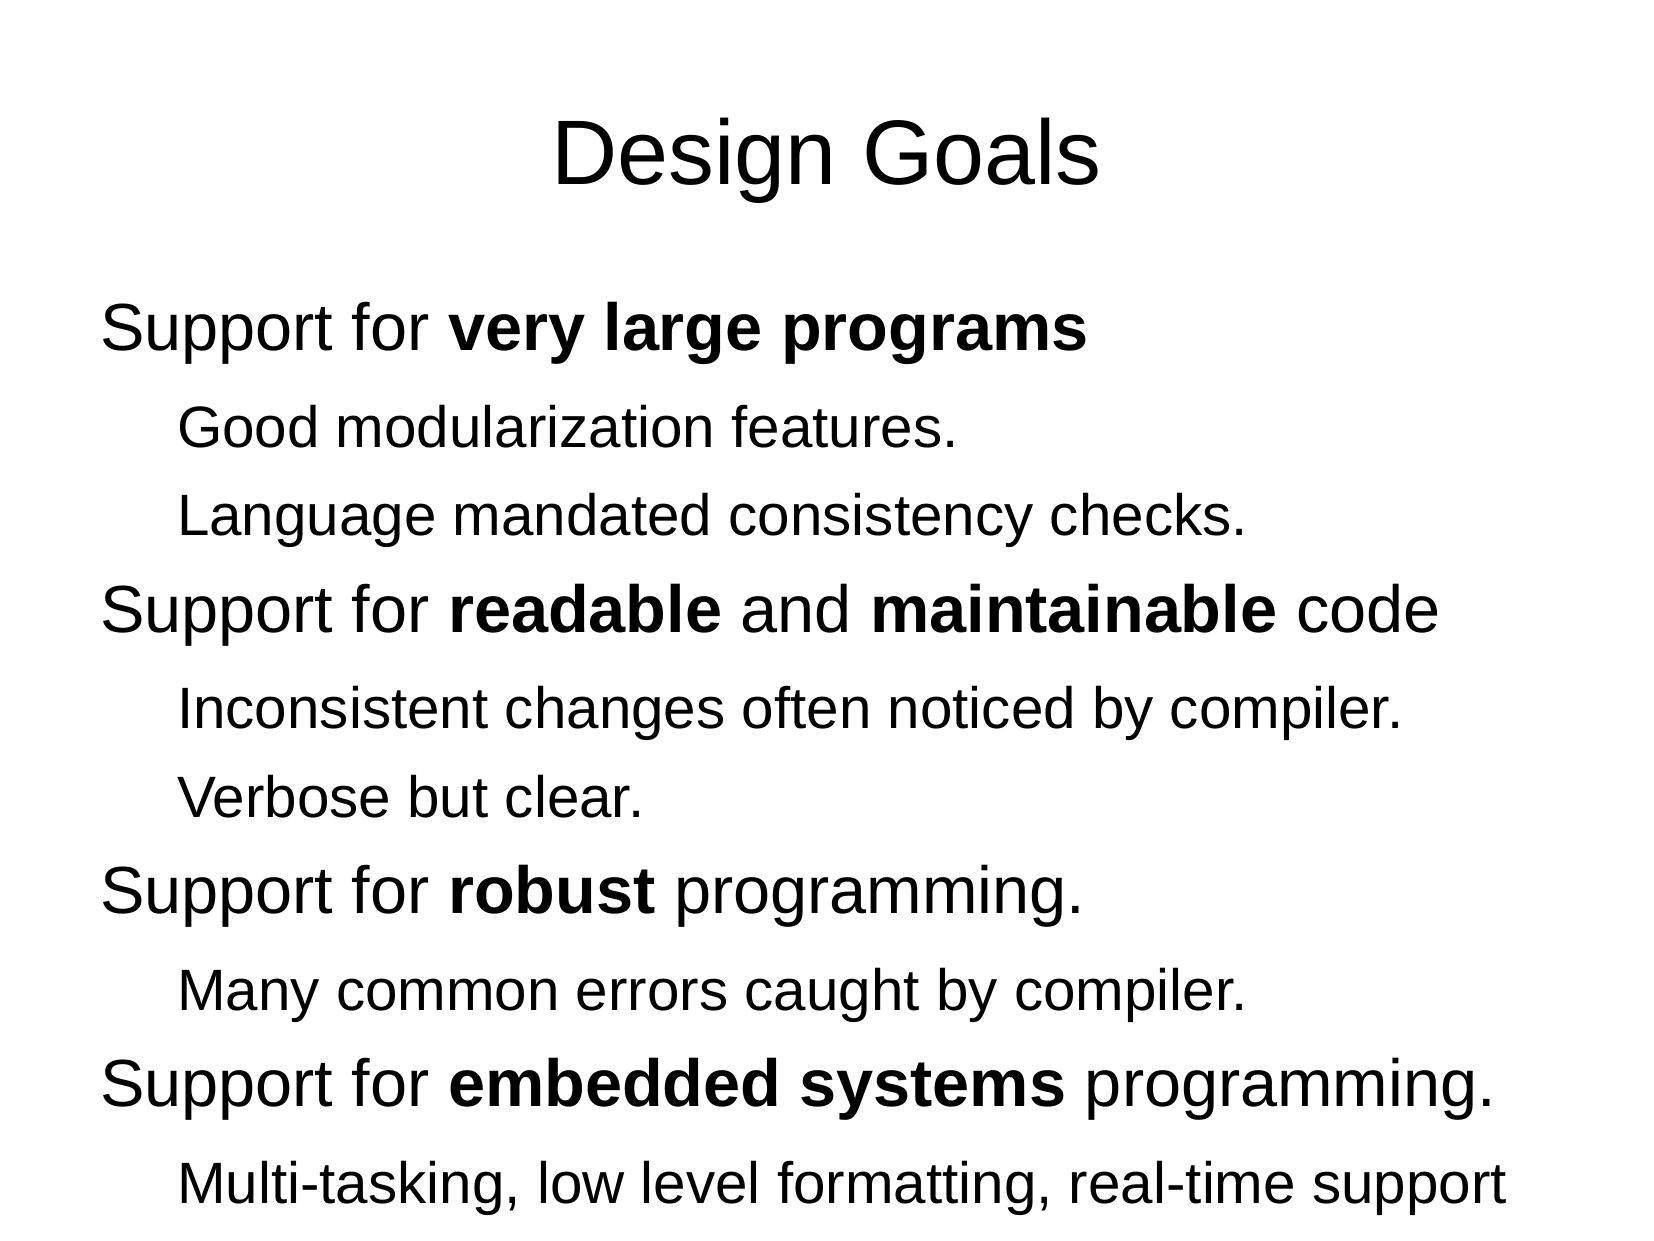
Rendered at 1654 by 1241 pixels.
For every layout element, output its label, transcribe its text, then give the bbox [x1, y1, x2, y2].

title Design Goals [82, 56, 1571, 250]
list Support for very large programs Good modularization features. Language mandated consistency checks. Support for readable and maintainable code Inconsistent changes often noticed by compiler. Verbose but clear. Support for robust programming. Many common errors caught by compiler. Support for embedded systems programming. Multi-tasking, low level formatting, real-time support [82, 290, 1571, 1215]
